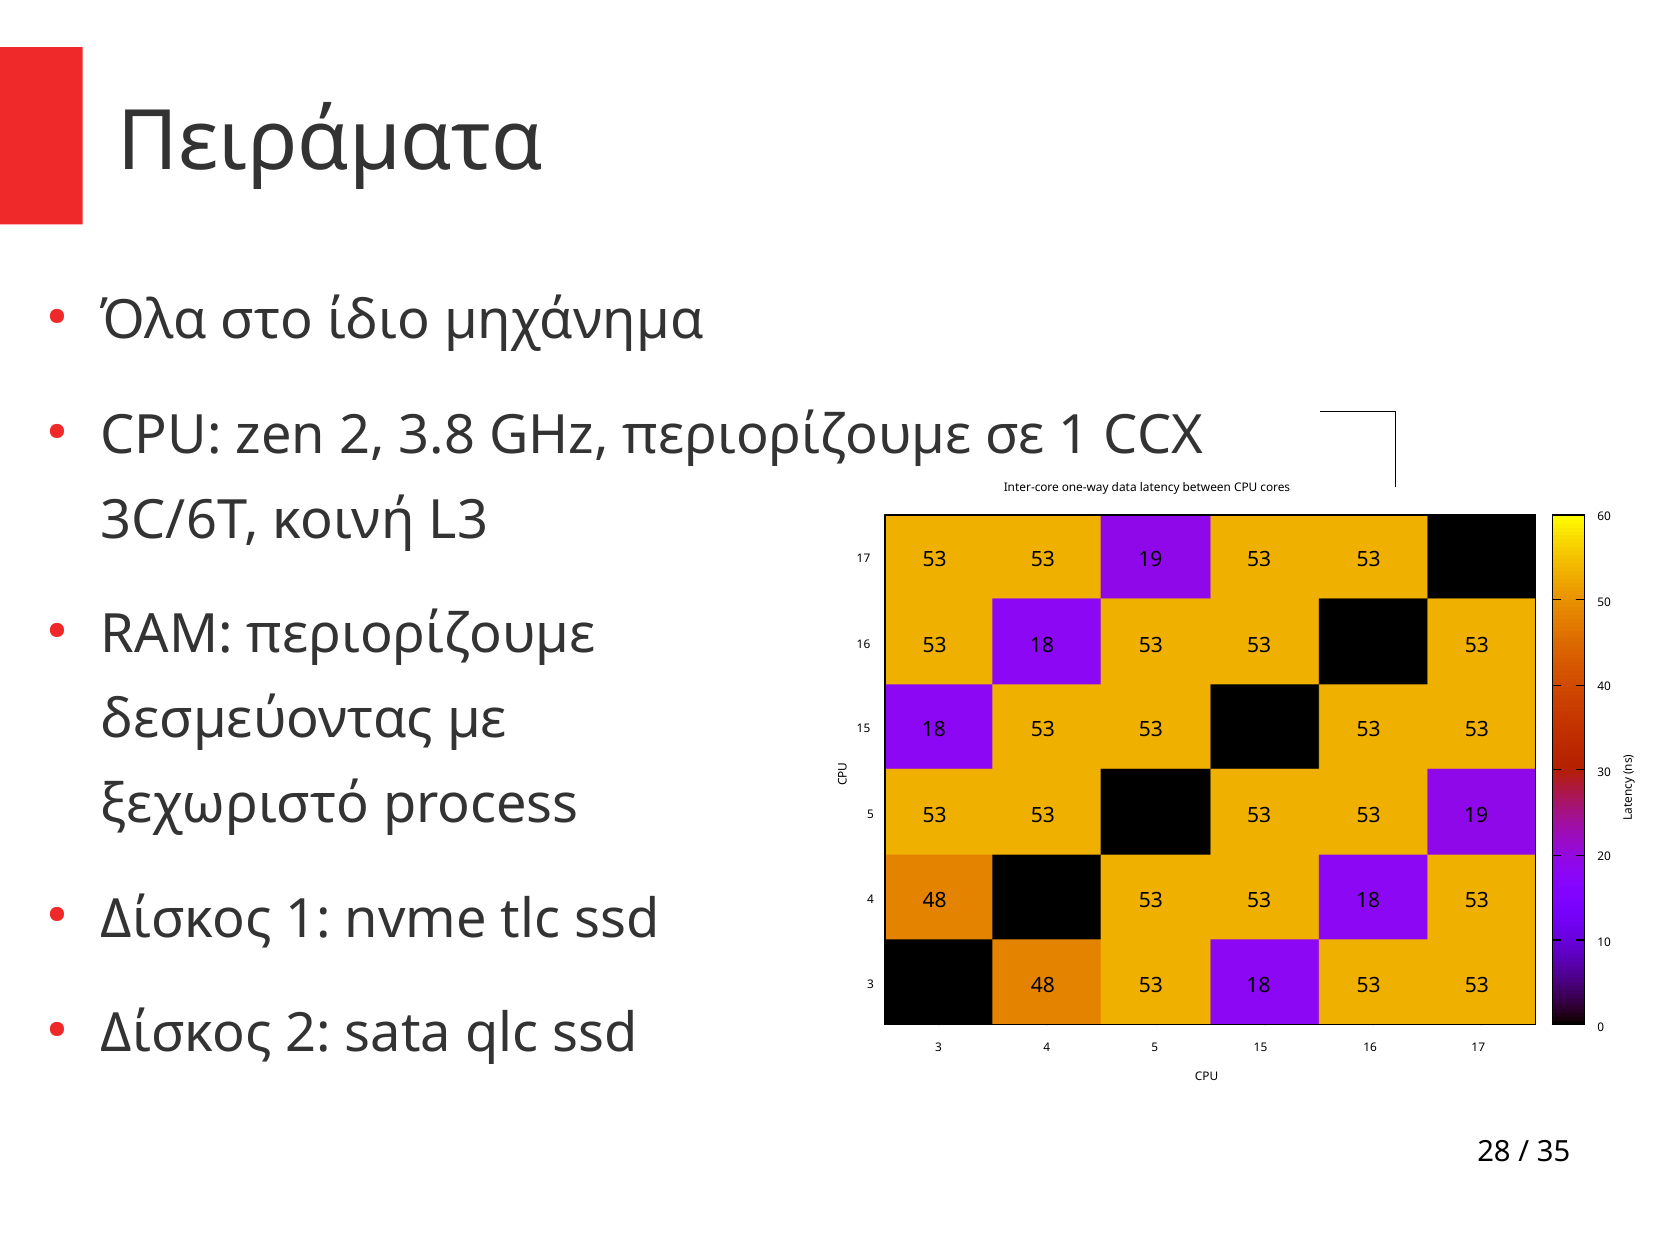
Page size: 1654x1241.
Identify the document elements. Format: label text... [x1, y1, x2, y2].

title Πειράματα [117, 33, 1571, 241]
picture [823, 436, 1653, 1108]
list Όλα στο ίδιο μηχάνημα CPU: zen 2, 3.8 GHz, περιορίζουμε σε 1 CCX 3C/6T, κοινή L3 RAM: περιορίζουμε δεσμεύοντας με ξεχωριστό process Δίσκος 1: nvme tlc ssd Δίσκος 2: sata qlc ssd [29, 270, 1620, 1186]
